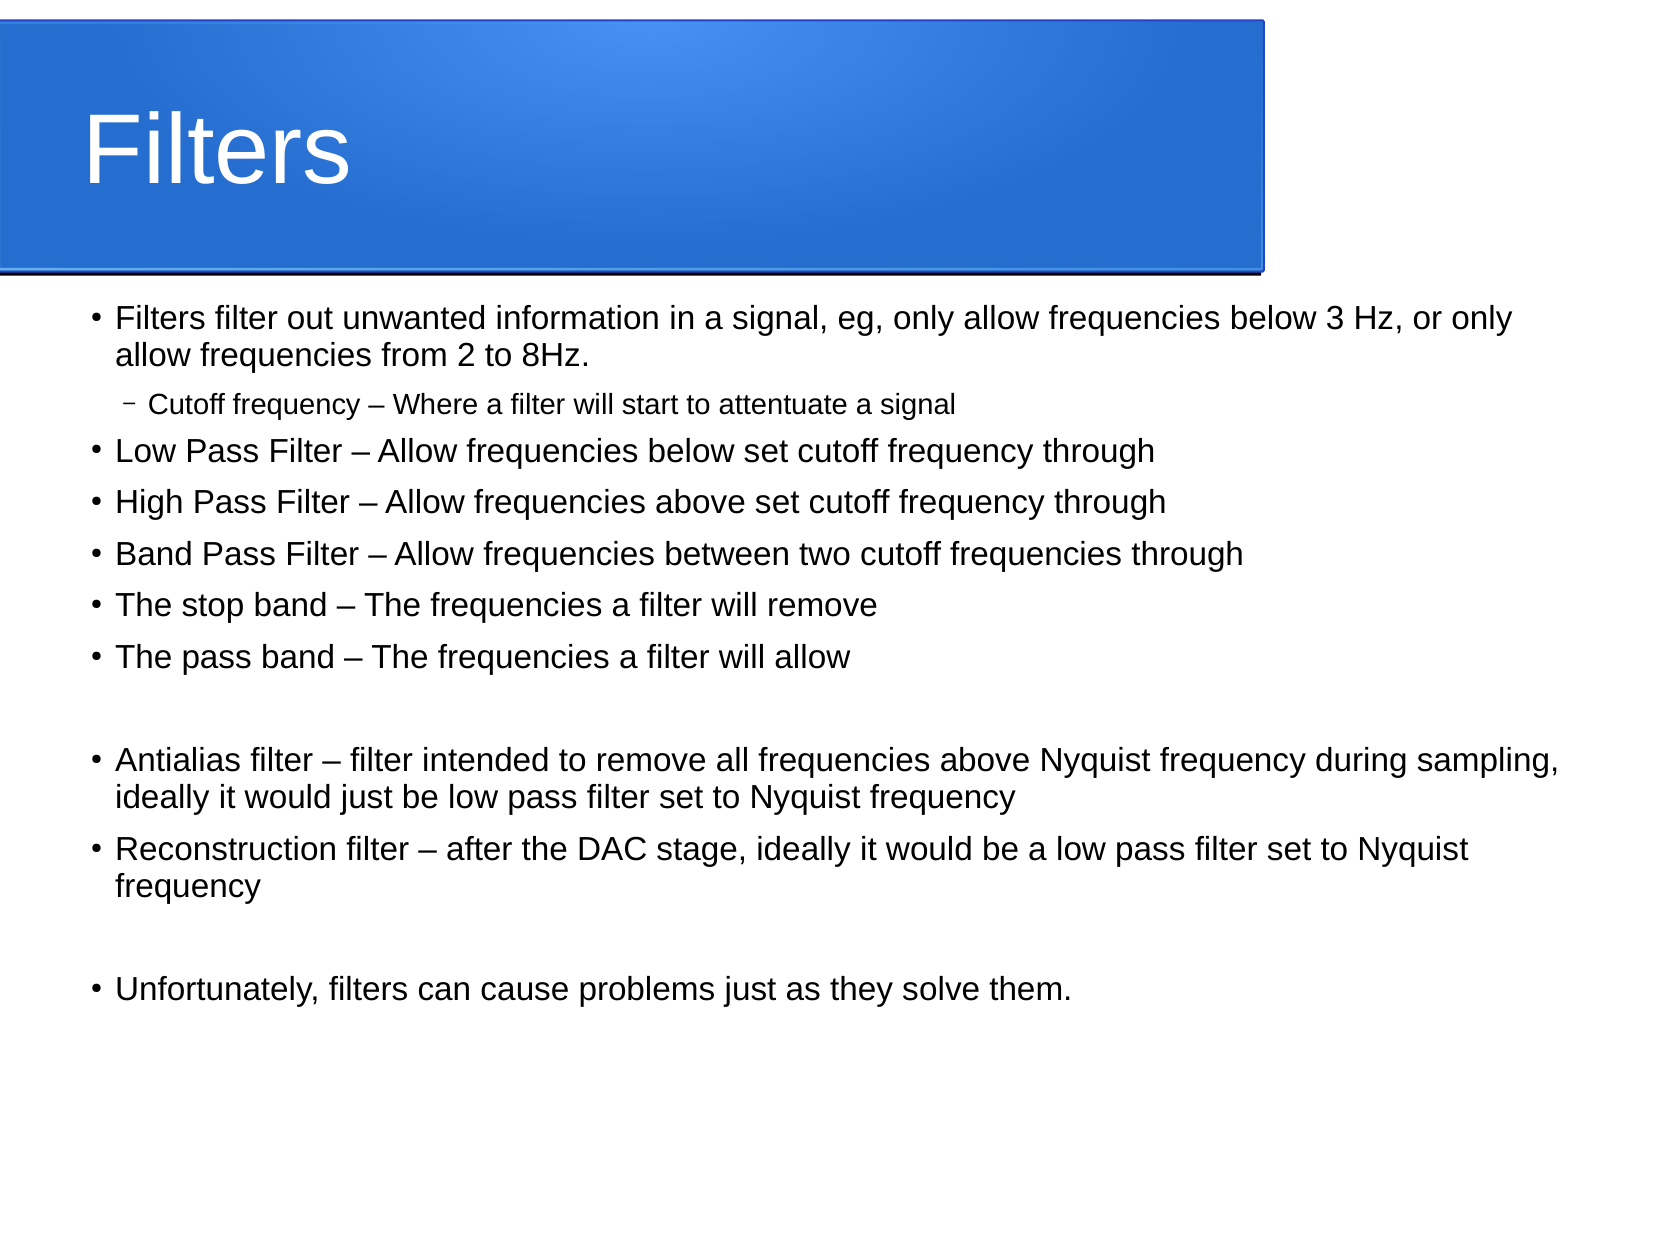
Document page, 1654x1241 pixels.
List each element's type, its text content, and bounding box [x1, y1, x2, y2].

list Filters filter out unwanted information in a signal, eg, only allow frequencies below 3 Hz, or only allow frequencies from 2 to 8Hz. Cutoff frequency – Where a filter will start to attentuate a signal Low Pass Filter – Allow frequencies below set cutoff frequency through High Pass Filter – Allow frequencies above set cutoff frequency through Band Pass Filter – Allow frequencies between two cutoff frequencies through The stop band – The frequencies a filter will remove The pass band – The frequencies a filter will allow Antialias filter – filter intended to remove all frequencies above Nyquist frequency during sampling, ideally it would just be low pass filter set to Nyquist frequency Reconstruction filter – after the DAC stage, ideally it would be a low pass filter set to Nyquist frequency Unfortunately, filters can cause problems just as they solve them. [82, 299, 1571, 1019]
title Filters [82, 47, 1235, 252]
